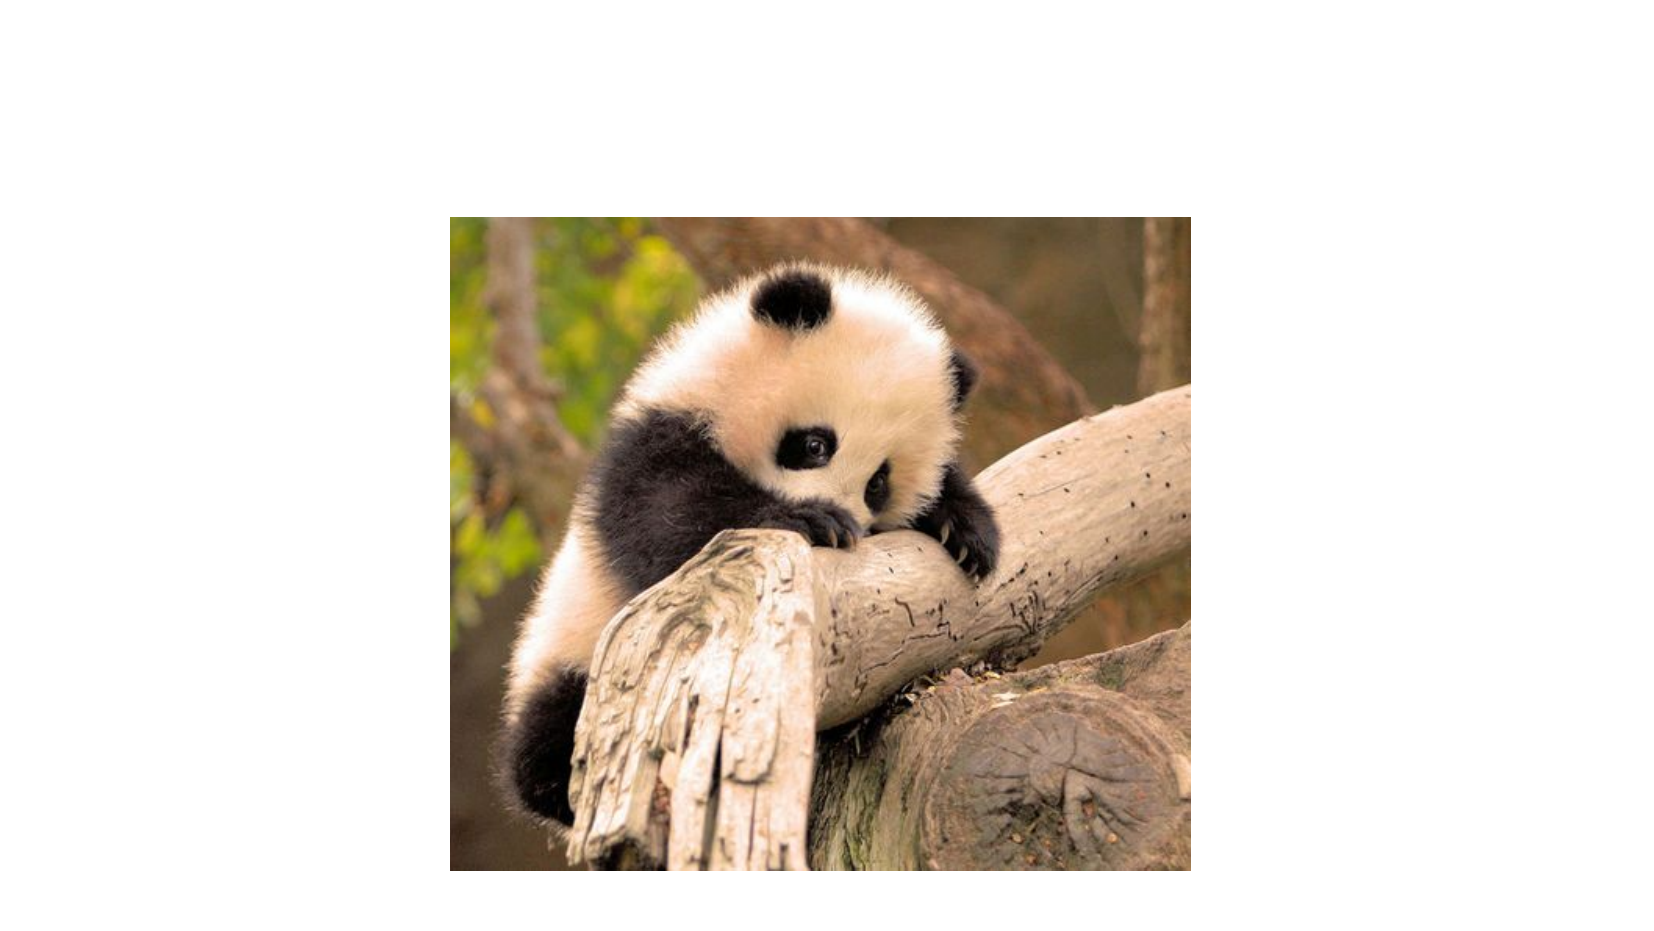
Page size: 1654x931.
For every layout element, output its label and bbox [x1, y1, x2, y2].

picture [450, 217, 1191, 871]
